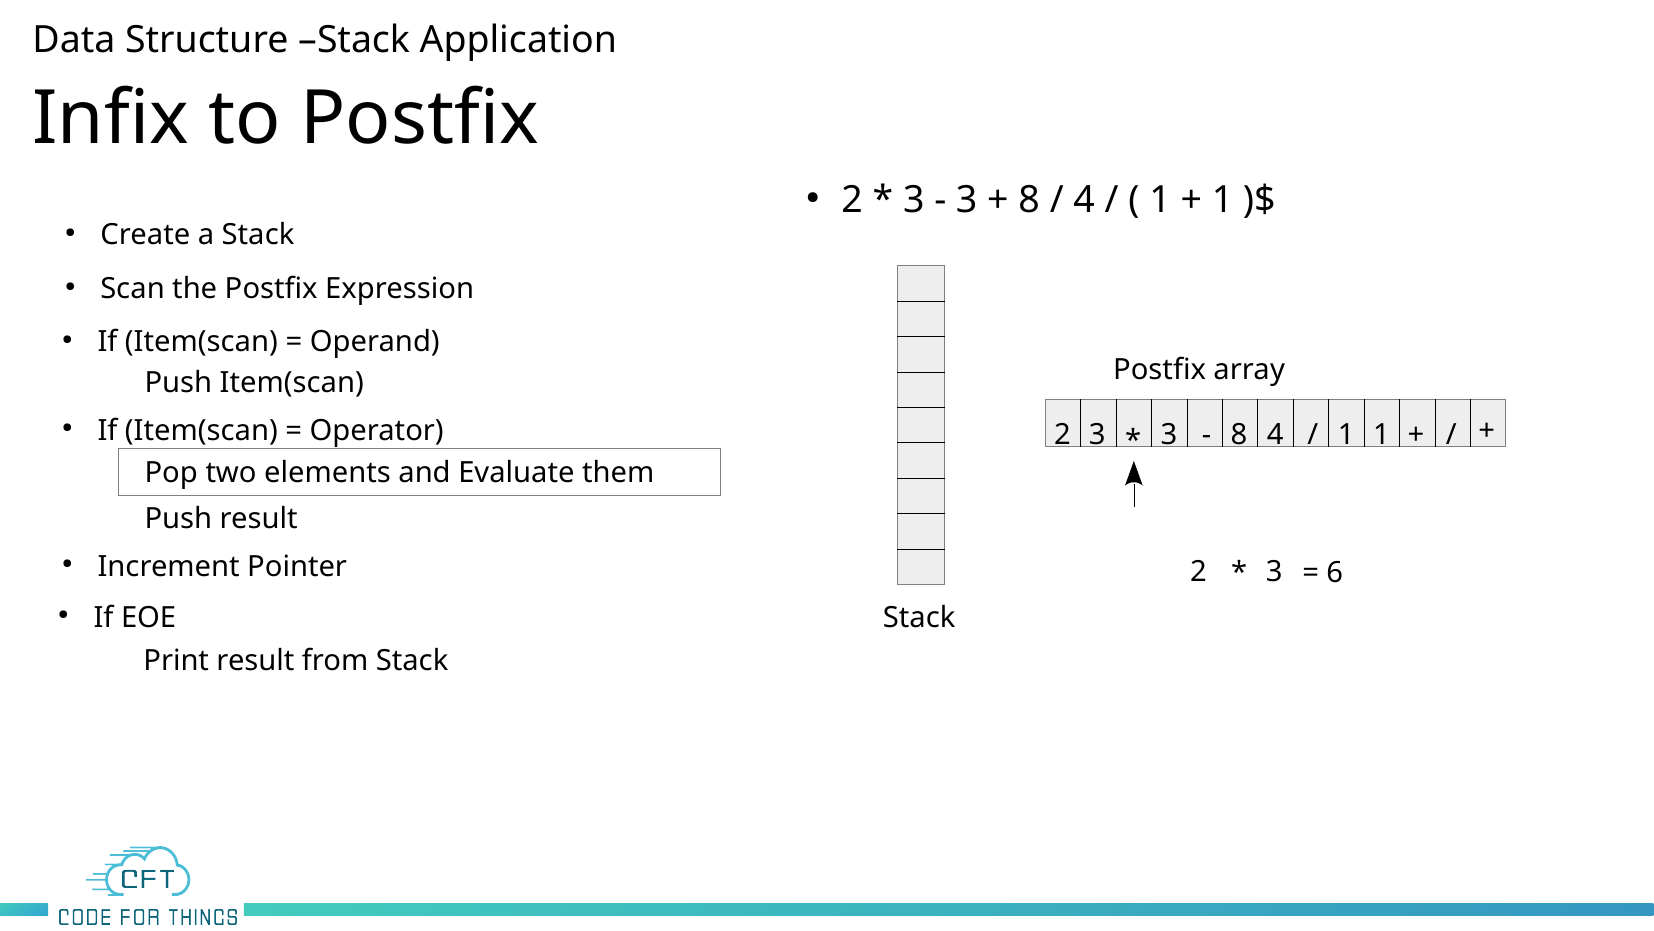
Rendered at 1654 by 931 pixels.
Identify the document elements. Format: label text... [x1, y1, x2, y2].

text_box Pop two elements and Evaluate them [94, 443, 709, 502]
text_box * [1110, 411, 1159, 461]
text_box [897, 550, 945, 585]
text_box / [1292, 405, 1341, 455]
text_box [1329, 399, 1364, 405]
text_box [1258, 399, 1293, 405]
text_box [1188, 399, 1222, 405]
text_box Postfix array [1098, 340, 1312, 390]
text_box [1400, 399, 1435, 405]
text_box [897, 514, 945, 549]
text_box Scan the Postfix Expression [50, 259, 537, 319]
text_box [897, 302, 945, 336]
text_box [897, 443, 945, 478]
text_box Push Item(scan) [94, 373, 426, 401]
text_box 1 [1372, 405, 1407, 455]
text_box [897, 265, 945, 301]
text_box [897, 373, 945, 407]
text_box Increment Pointer [47, 537, 621, 597]
text_box 3 [1074, 405, 1123, 455]
text_box [1081, 399, 1116, 405]
text_box 2 [1039, 405, 1074, 455]
text_box Create a Stack [50, 206, 355, 266]
picture [59, 846, 237, 925]
text_box [897, 479, 945, 513]
text_box If (Item(scan) = Operator) [47, 401, 496, 461]
text_box If (Item(scan) = Operand) [47, 312, 491, 373]
text_box 2 [1175, 543, 1216, 593]
text_box / [1431, 405, 1471, 455]
text_box 3 [1261, 543, 1287, 593]
text_box 4 [1252, 405, 1292, 455]
text_box + [1463, 401, 1518, 451]
text_box [1365, 399, 1399, 405]
text_box Push result [94, 490, 426, 550]
text_box + [1407, 405, 1431, 455]
text_box * [1216, 543, 1261, 593]
text_box - [1187, 405, 1236, 455]
text_box [709, 448, 721, 496]
title Data Structure –Stack Application Infix to Postfix [32, 12, 1536, 166]
text_box [1436, 399, 1470, 405]
text_box 3 [1145, 405, 1187, 455]
text_box 2 * 3 - 3 + 8 / 4 / ( 1 + 1 )$ [791, 165, 1377, 225]
text_box [1152, 399, 1187, 405]
text_box 1 [1341, 405, 1372, 455]
text_box Stack [868, 588, 979, 638]
text_box [1294, 399, 1328, 405]
text_box [897, 408, 945, 442]
text_box If EOE [43, 588, 375, 638]
text_box [1223, 399, 1257, 405]
text_box [897, 337, 945, 372]
text_box [1045, 399, 1080, 405]
text_box [1117, 399, 1151, 411]
text_box = 6 [1287, 543, 1382, 593]
text_box 8 [1236, 405, 1252, 455]
text_box Print result from Stack [93, 631, 615, 691]
